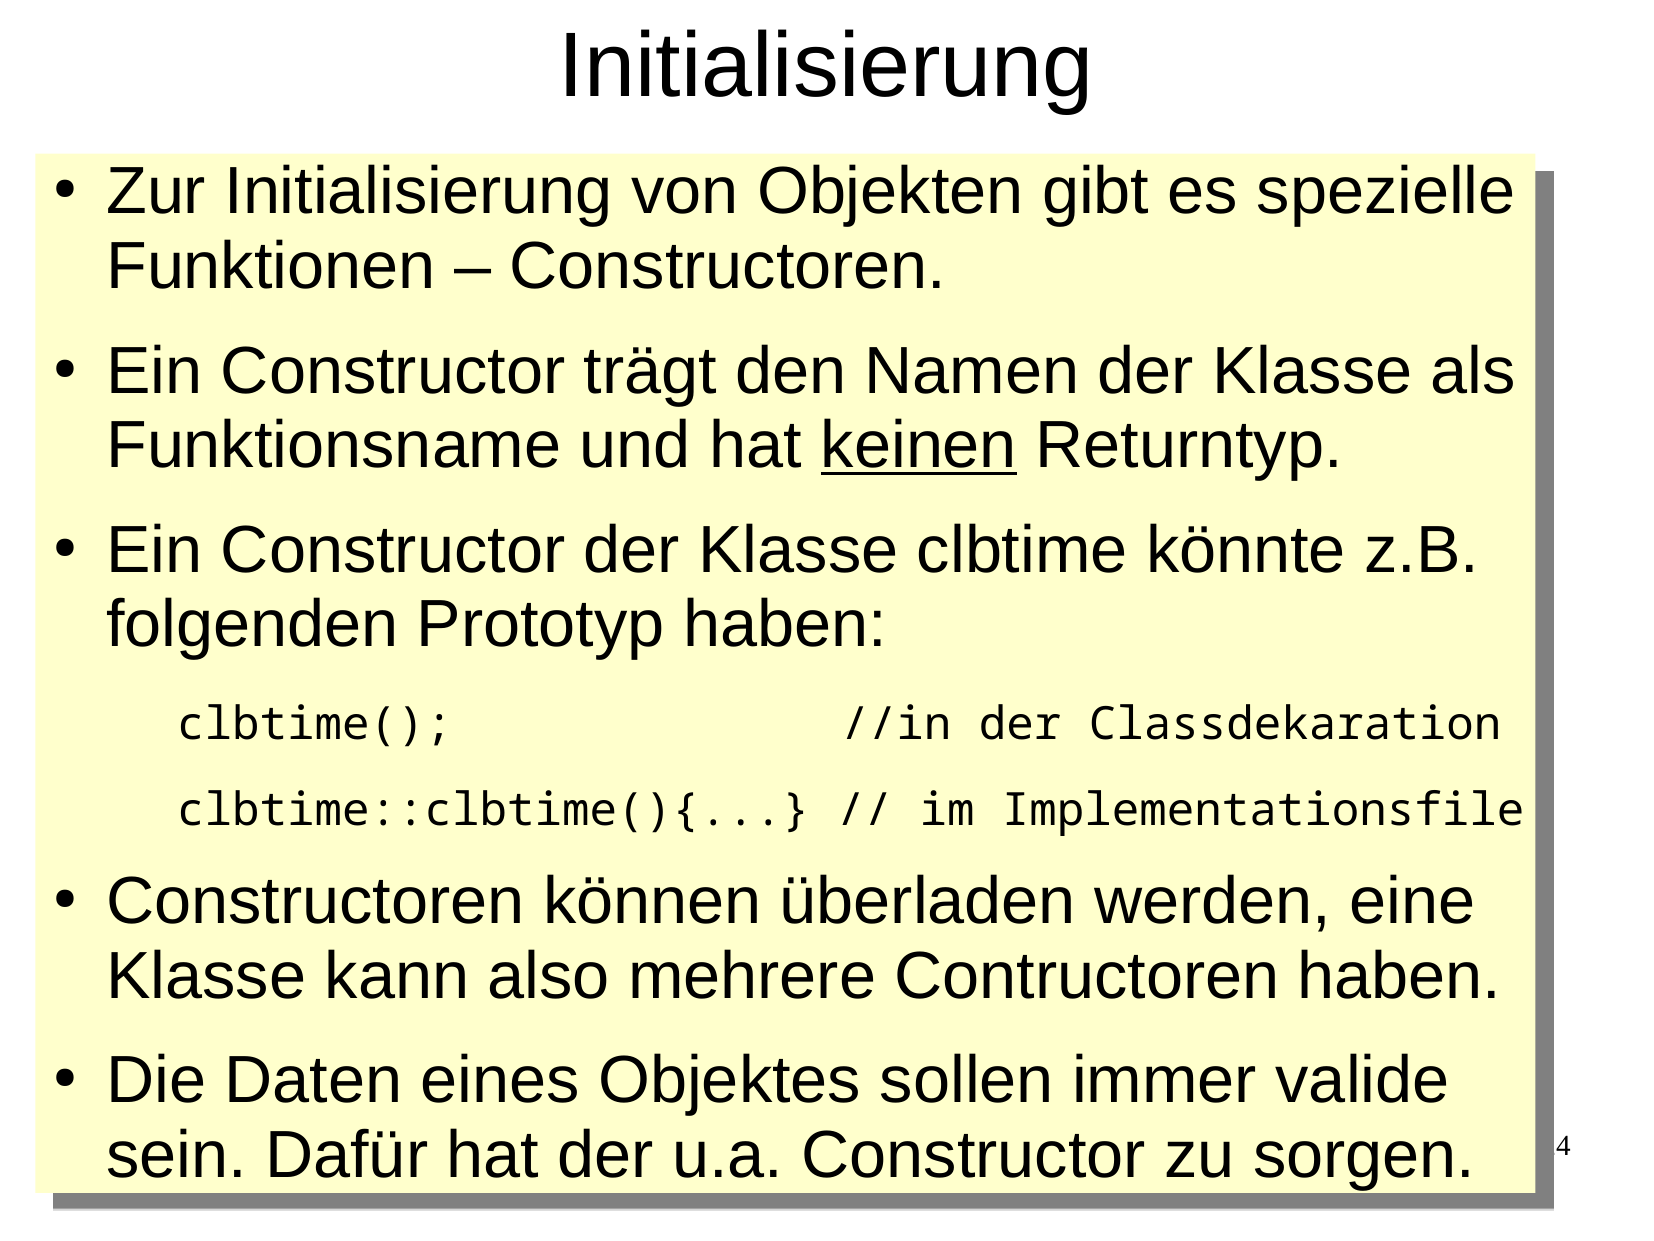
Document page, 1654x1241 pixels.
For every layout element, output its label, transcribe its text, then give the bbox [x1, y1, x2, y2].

title Initialisierung [82, 0, 1571, 168]
list Zur Initialisierung von Objekten gibt es spezielle Funktionen – Constructoren. Ein Constructor trägt den Namen der Klasse als Funktionsname und hat keinen Returntyp. Ein Constructor der Klasse clbtime könnte z.B. folgenden Prototyp haben: clbtime(); //in der Classdekaration clbtime::clbtime(){...} // im Implementationsfile Constructoren können überladen werden, eine Klasse kann also mehrere Contructoren haben. Die Daten eines Objektes sollen immer valide sein. Dafür hat der u.a. Constructor zu sorgen. [35, 153, 1536, 1193]
